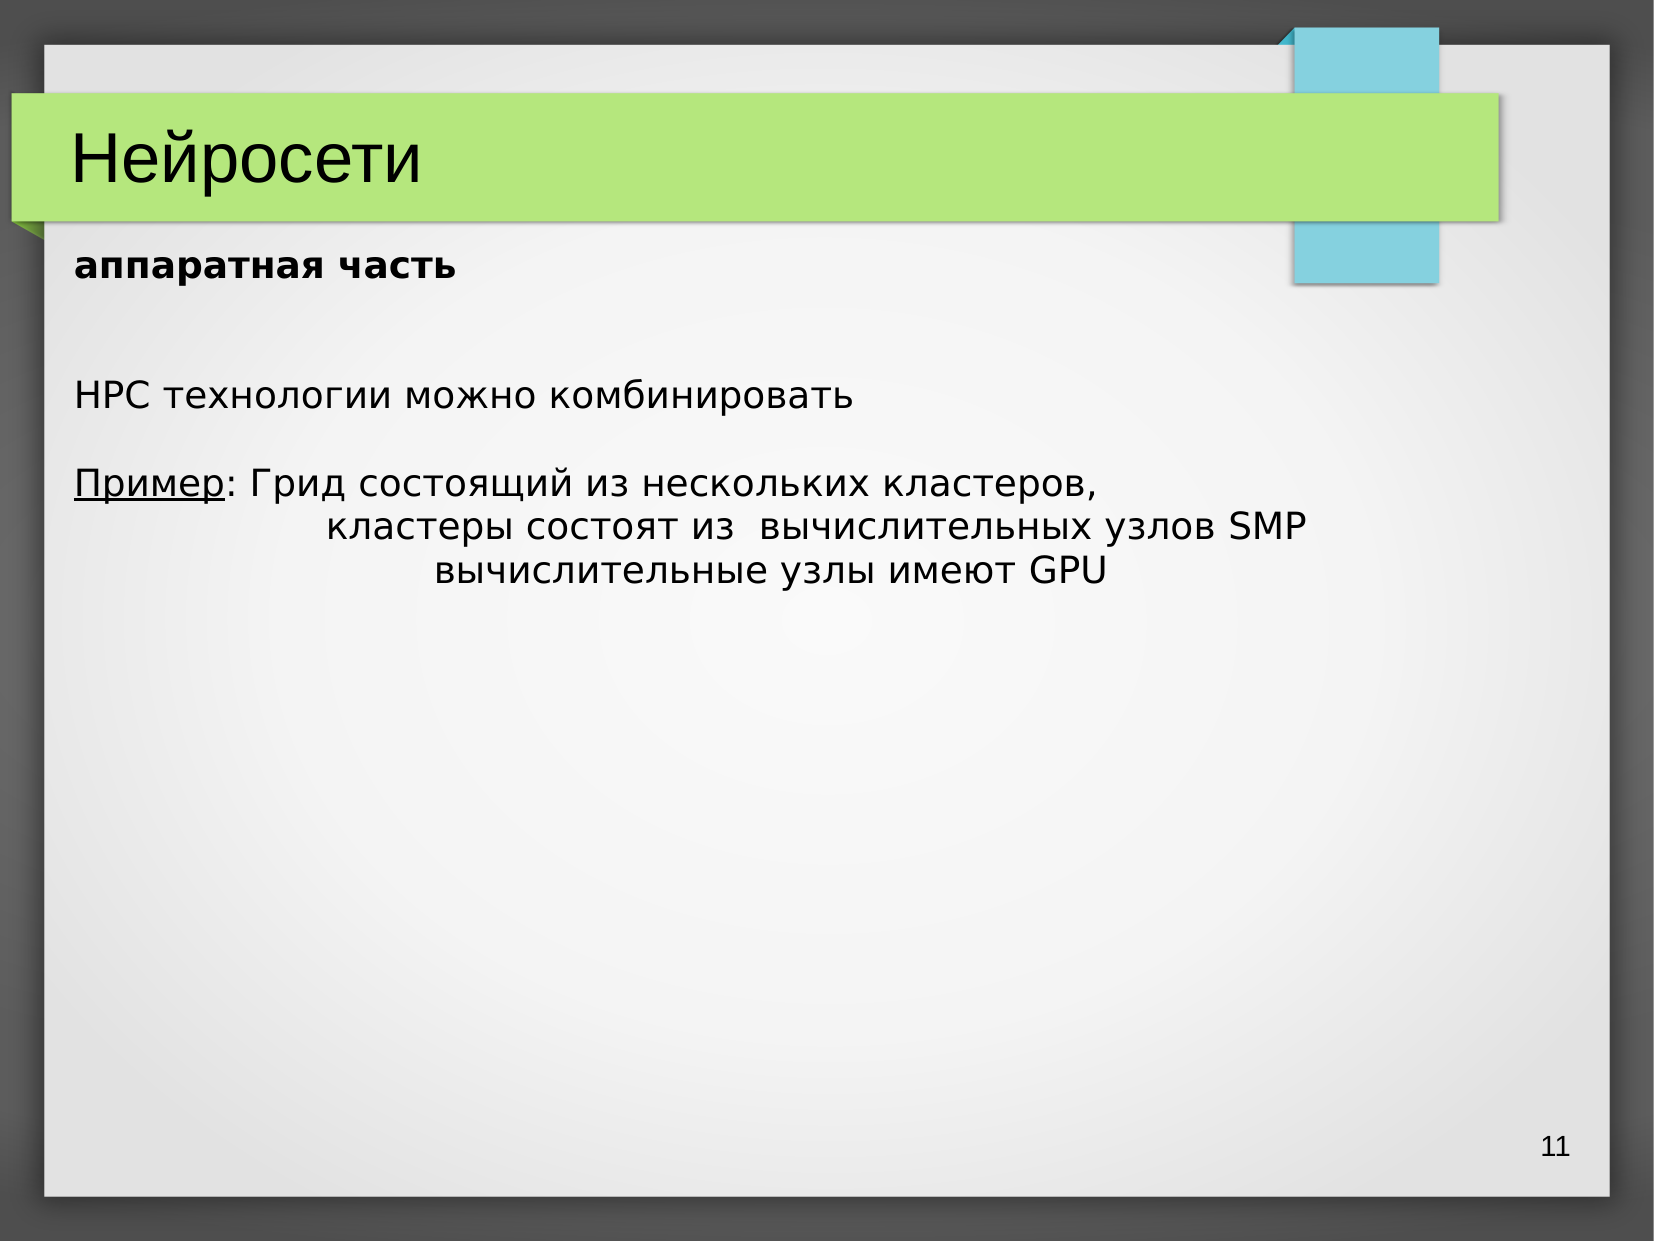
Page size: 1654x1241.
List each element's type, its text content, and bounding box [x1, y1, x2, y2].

text_box аппаратная часть HPC технологии можно комбинировать Пример: Грид состоящий из нескольких кластеров, кластеры состоят из вычислительных узлов SMP вычислительные узлы имеют GPU [59, 236, 1501, 1134]
title Нейросети [70, 118, 1205, 199]
picture [0, 0, 1654, 1241]
